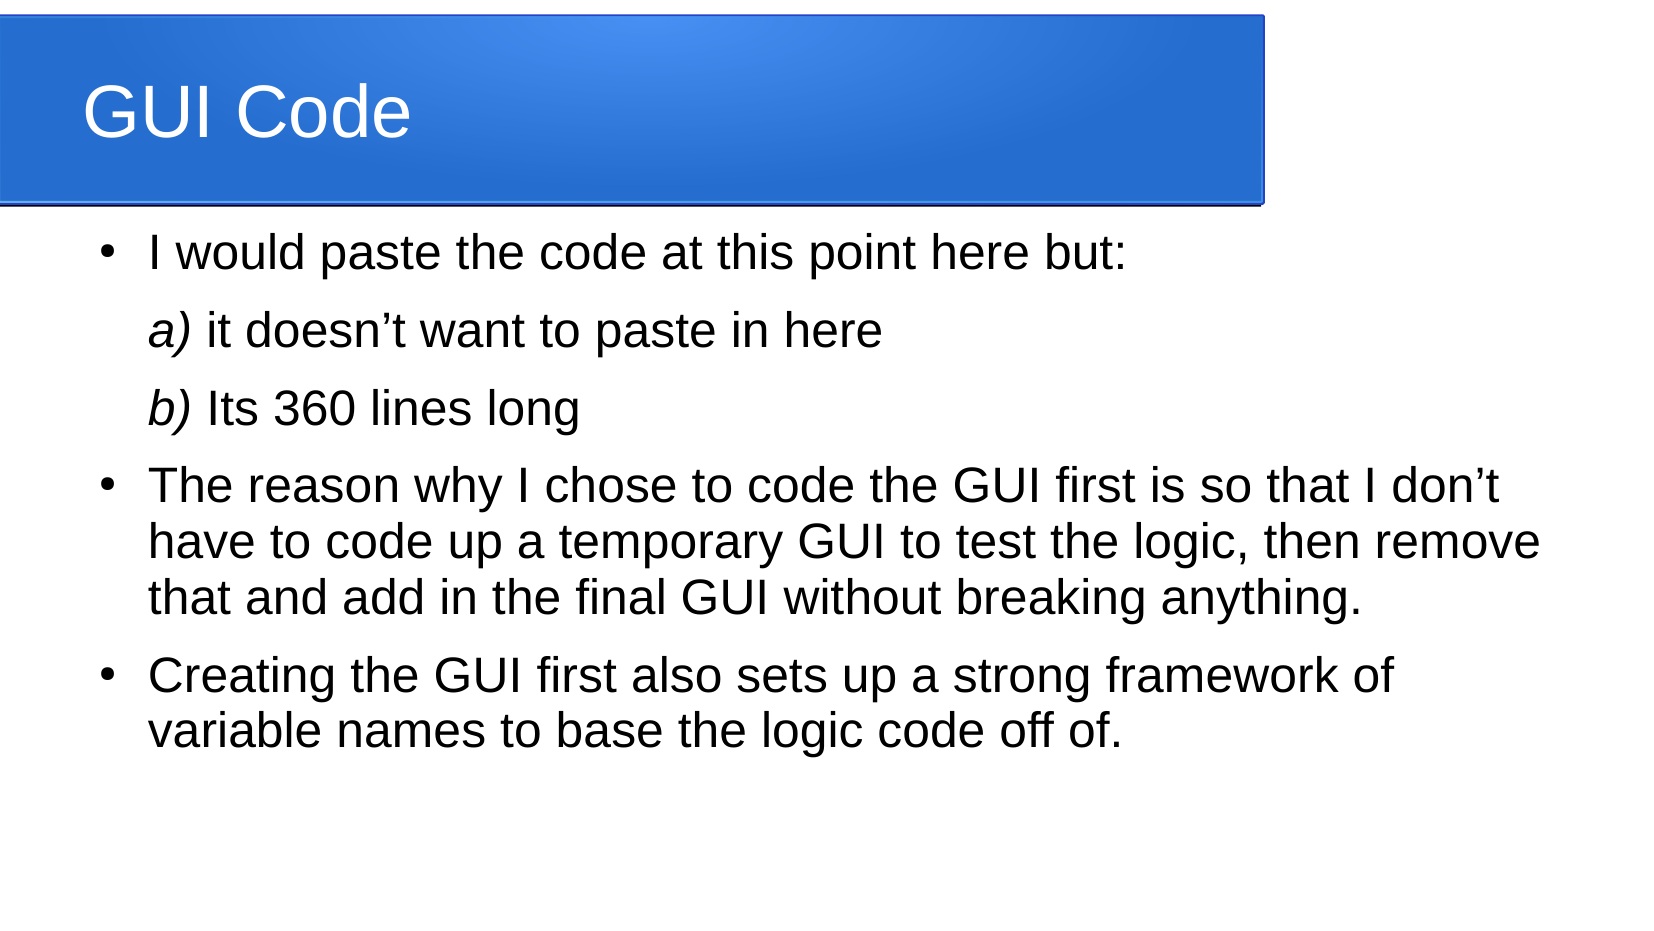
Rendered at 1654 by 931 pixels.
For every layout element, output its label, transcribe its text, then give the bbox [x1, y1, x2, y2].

list I would paste the code at this point here but: a) it doesn’t want to paste in here b) Its 360 lines long The reason why I chose to code the GUI first is so that I don’t have to code up a temporary GUI to test the logic, then remove that and add in the final GUI without breaking anything. Creating the GUI first also sets up a strong framework of variable names to base the logic code off of. [82, 224, 1571, 764]
title GUI Code [82, 35, 1235, 189]
